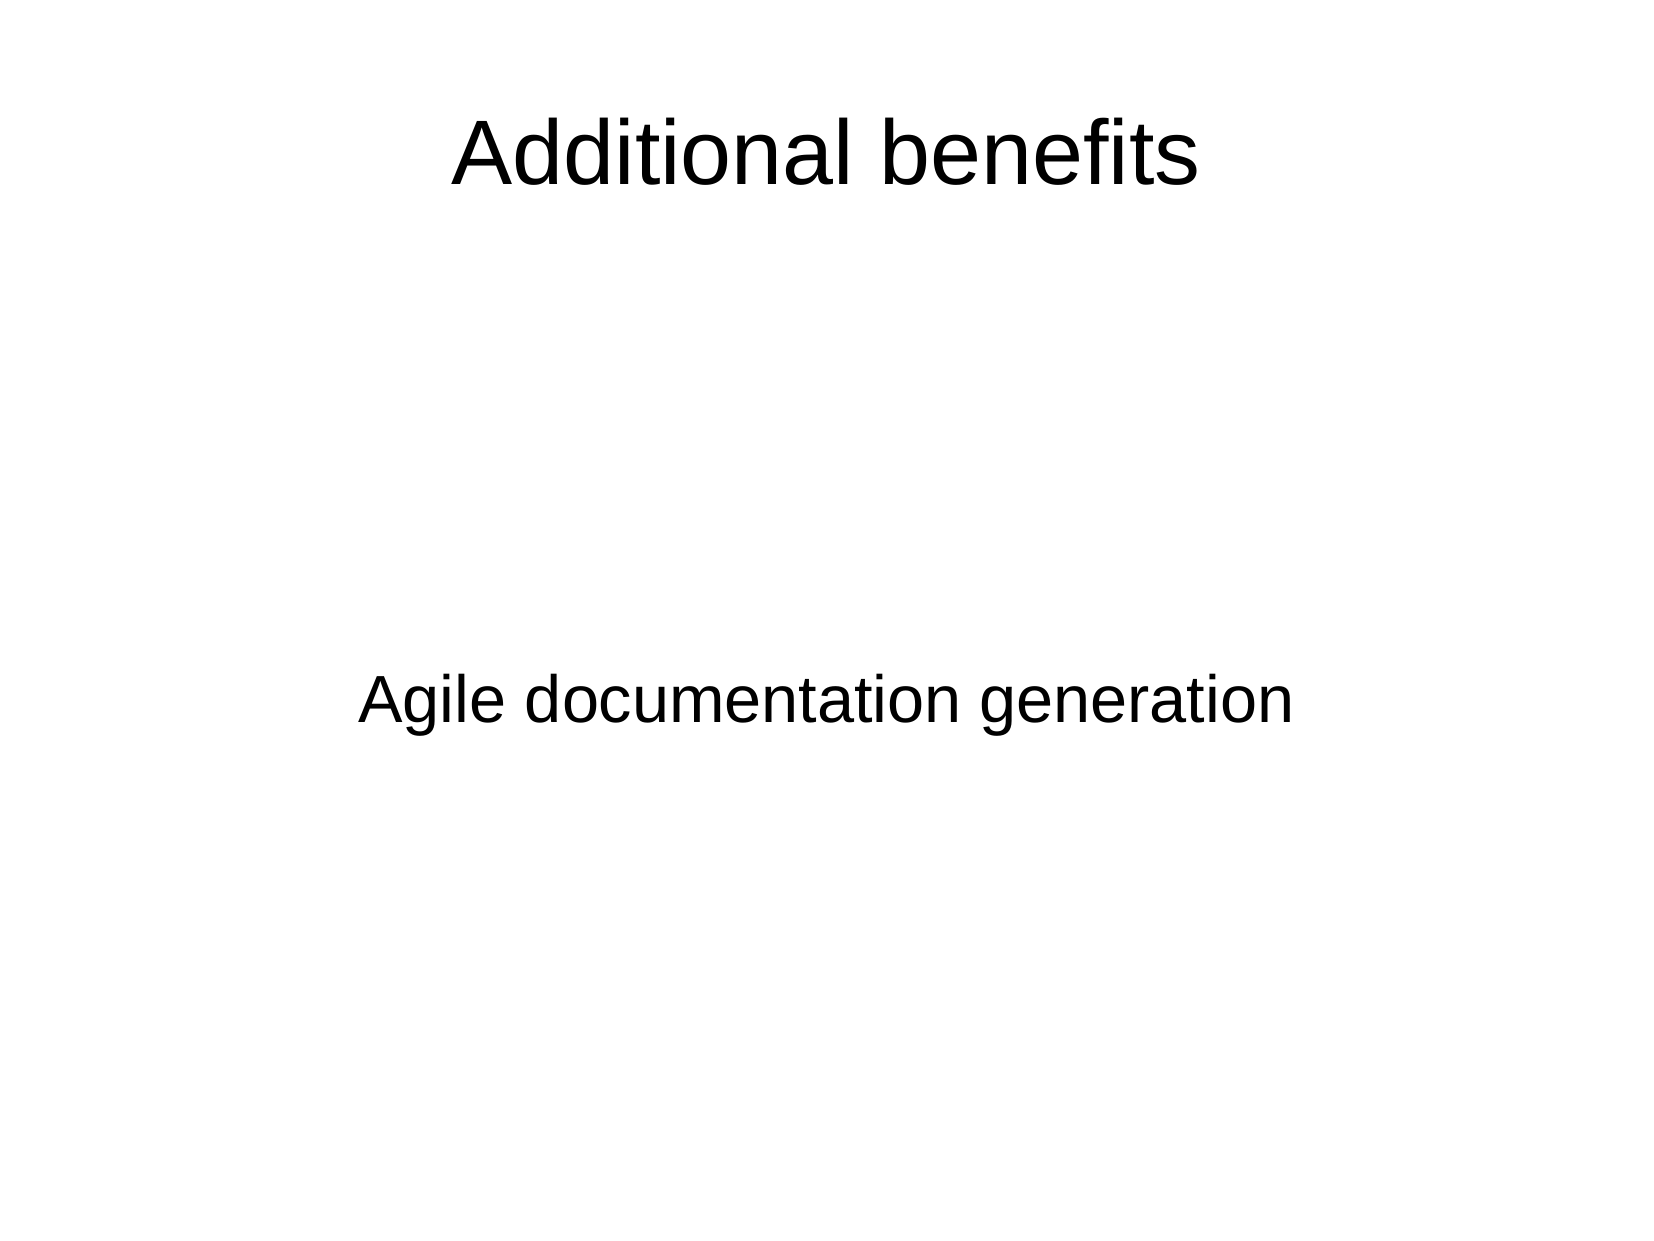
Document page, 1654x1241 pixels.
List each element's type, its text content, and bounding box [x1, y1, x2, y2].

subtitle Agile documentation generation [82, 297, 1571, 1102]
title Additional benefits [82, 56, 1571, 250]
